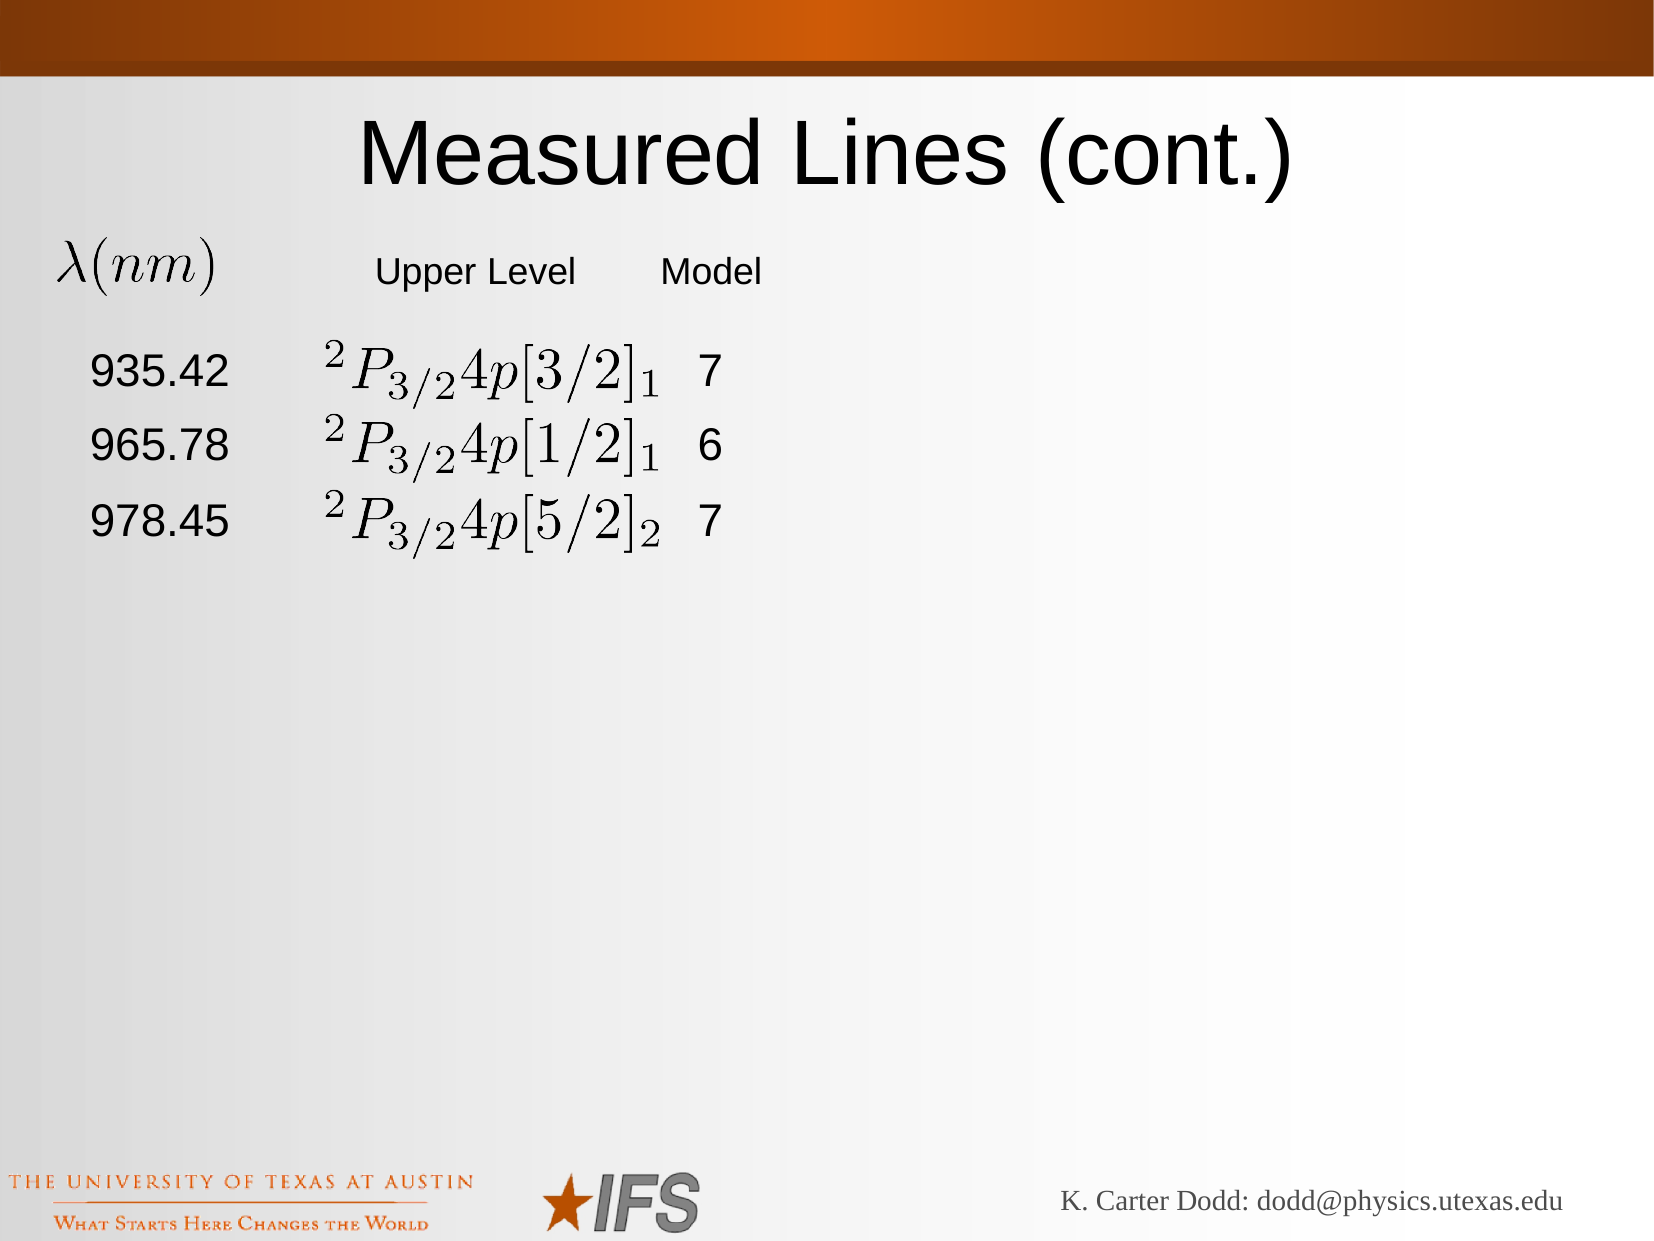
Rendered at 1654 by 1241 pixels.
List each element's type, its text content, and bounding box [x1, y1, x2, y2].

text_box 7 [682, 337, 738, 404]
text_box Upper Level [360, 243, 592, 301]
text_box 935.42 [75, 337, 245, 404]
picture [0, 0, 1654, 1241]
text_box 978.45 [75, 487, 245, 554]
text_box 7 [682, 487, 738, 554]
text_box Model [645, 243, 788, 301]
text_box 6 [682, 411, 739, 478]
text_box 965.78 [75, 411, 245, 478]
title Measured Lines (cont.) [82, 56, 1571, 250]
